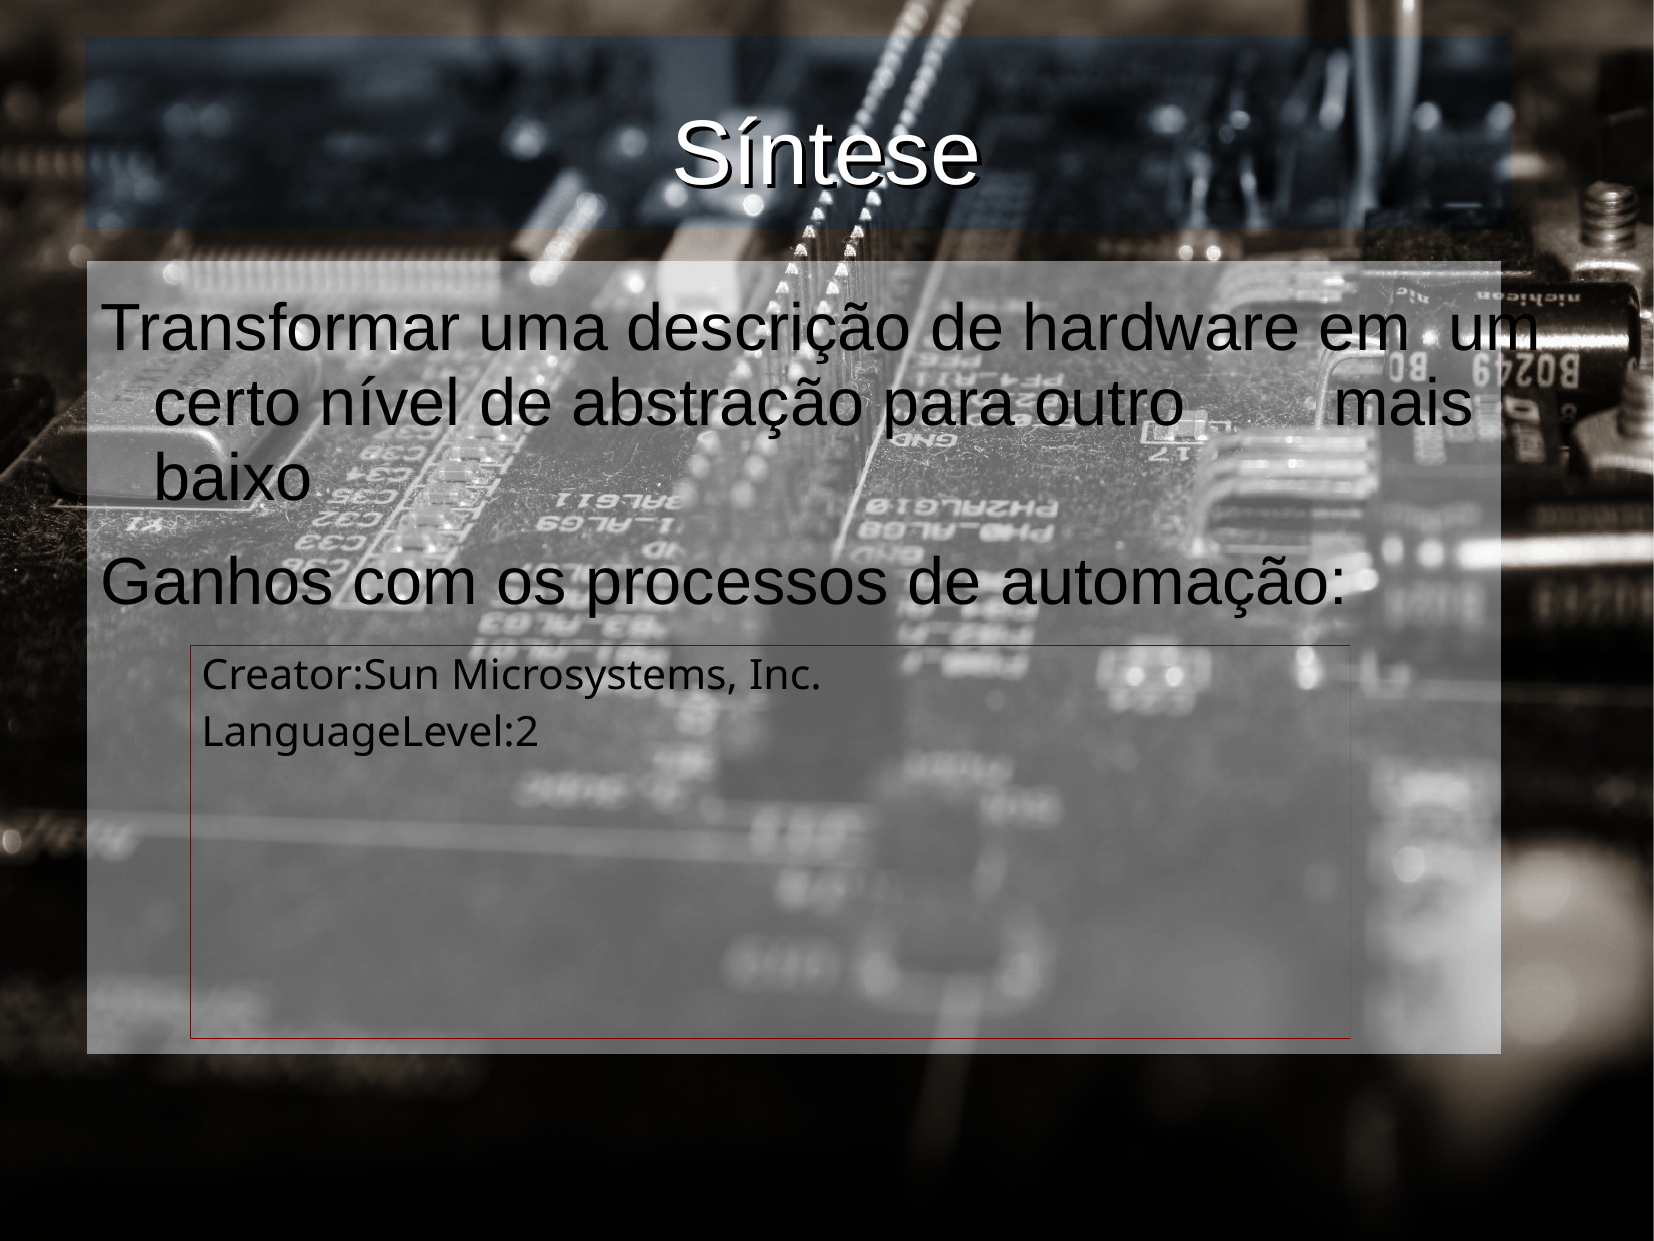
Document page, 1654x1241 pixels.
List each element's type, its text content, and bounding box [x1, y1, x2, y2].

picture [0, 0, 1654, 1241]
list Transformar uma descrição de hardware em um certo nível de abstração para outro mais baixo Ganhos com os processos de automação: [82, 290, 1571, 1094]
title Síntese [82, 56, 1571, 250]
